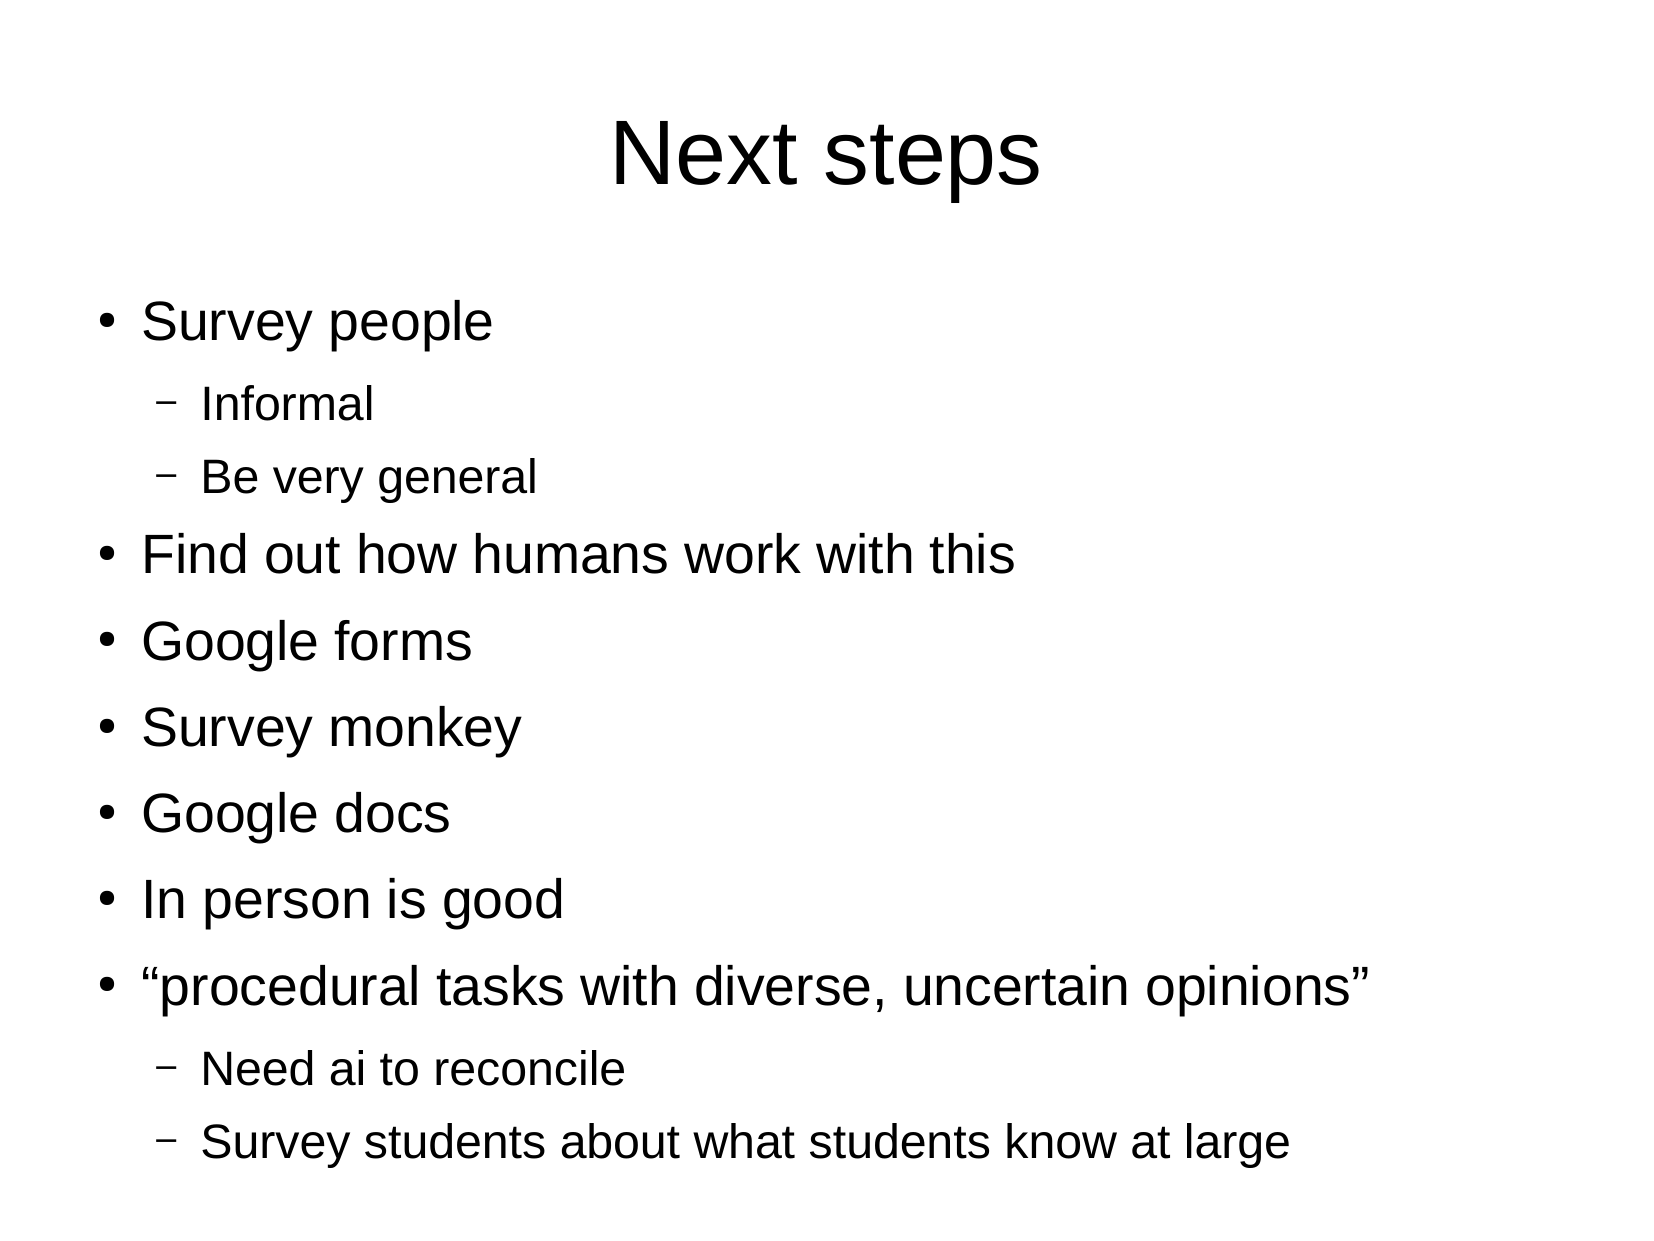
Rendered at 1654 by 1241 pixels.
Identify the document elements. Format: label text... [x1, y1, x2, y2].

title Next steps [82, 49, 1571, 257]
list Survey people Informal Be very general Find out how humans work with this Google forms Survey monkey Google docs In person is good “procedural tasks with diverse, uncertain opinions” Need ai to reconcile Survey students about what students know at large [82, 290, 1571, 1171]
